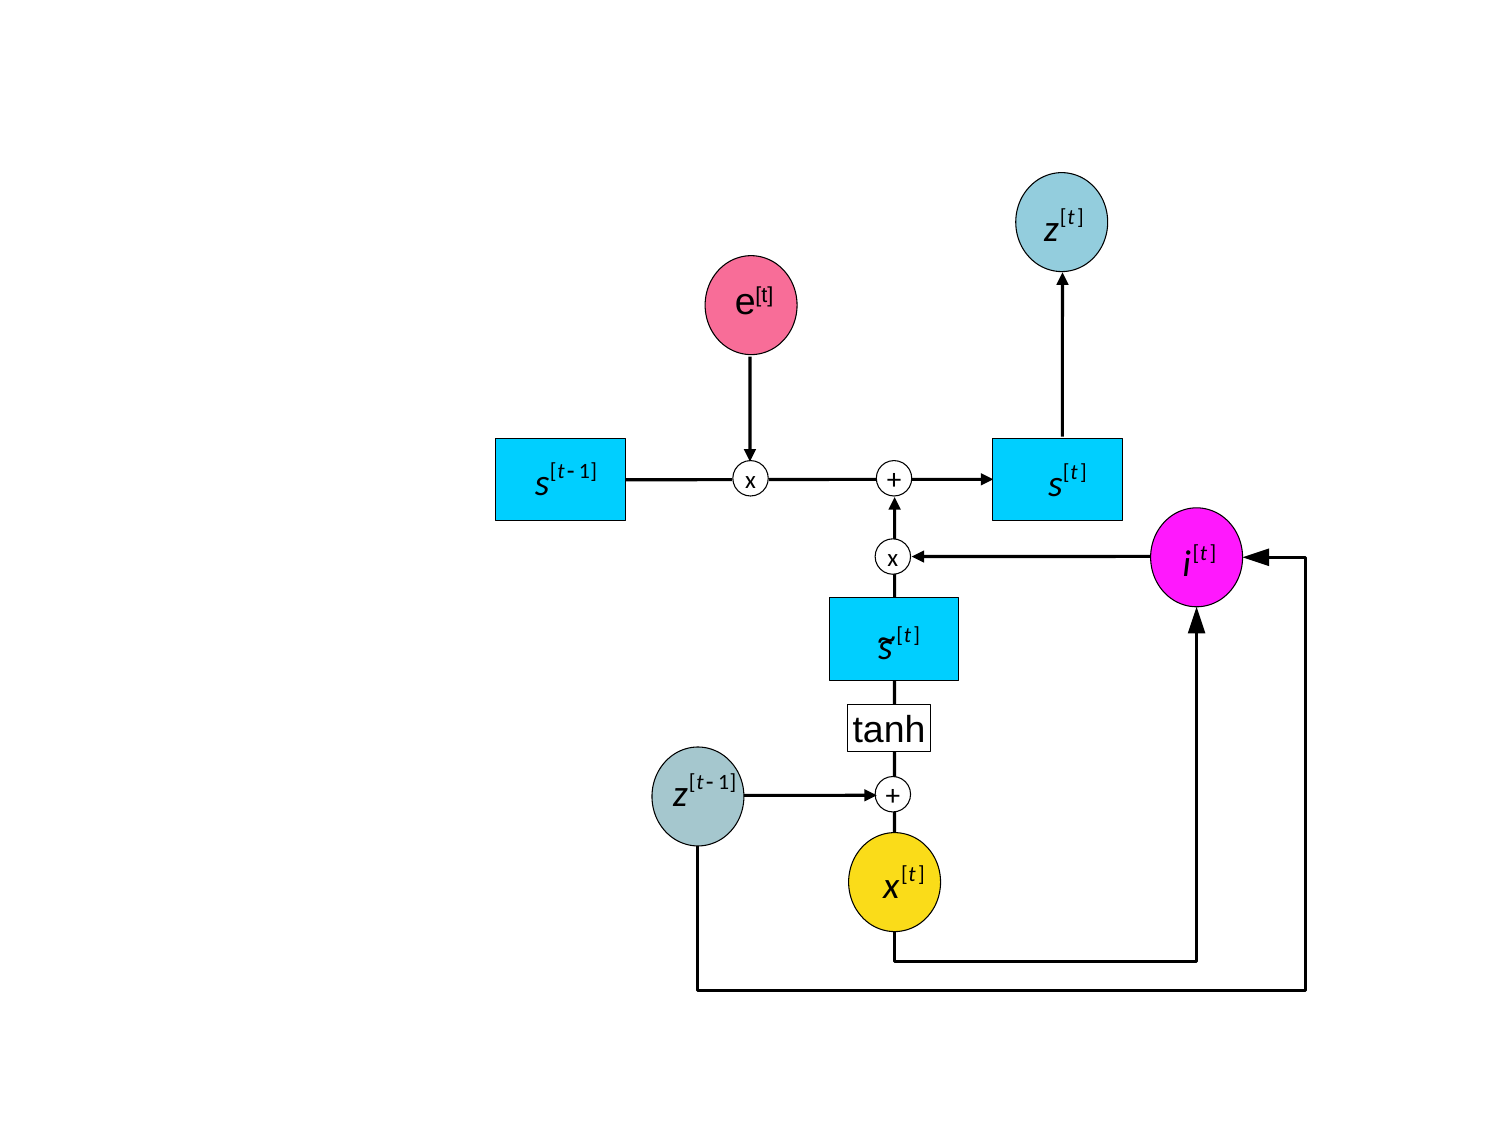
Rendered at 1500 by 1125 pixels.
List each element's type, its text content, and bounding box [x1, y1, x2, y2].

chart [528, 454, 604, 505]
text_box [992, 438, 1123, 521]
text_box + [875, 776, 911, 812]
text_box x [732, 460, 769, 497]
text_box [705, 255, 791, 355]
text_box tanh [847, 704, 931, 752]
text_box x [875, 538, 911, 575]
text_box + [876, 460, 912, 497]
chart [1041, 456, 1092, 507]
text_box [848, 832, 941, 932]
chart [666, 766, 742, 814]
chart [1177, 536, 1221, 584]
text_box e[t] [720, 273, 856, 330]
text_box [1150, 507, 1243, 607]
text_box [651, 746, 741, 846]
text_box [829, 597, 959, 681]
chart [871, 618, 926, 669]
text_box [495, 438, 626, 521]
chart [1037, 201, 1091, 248]
text_box [1015, 172, 1108, 272]
chart [876, 857, 930, 905]
